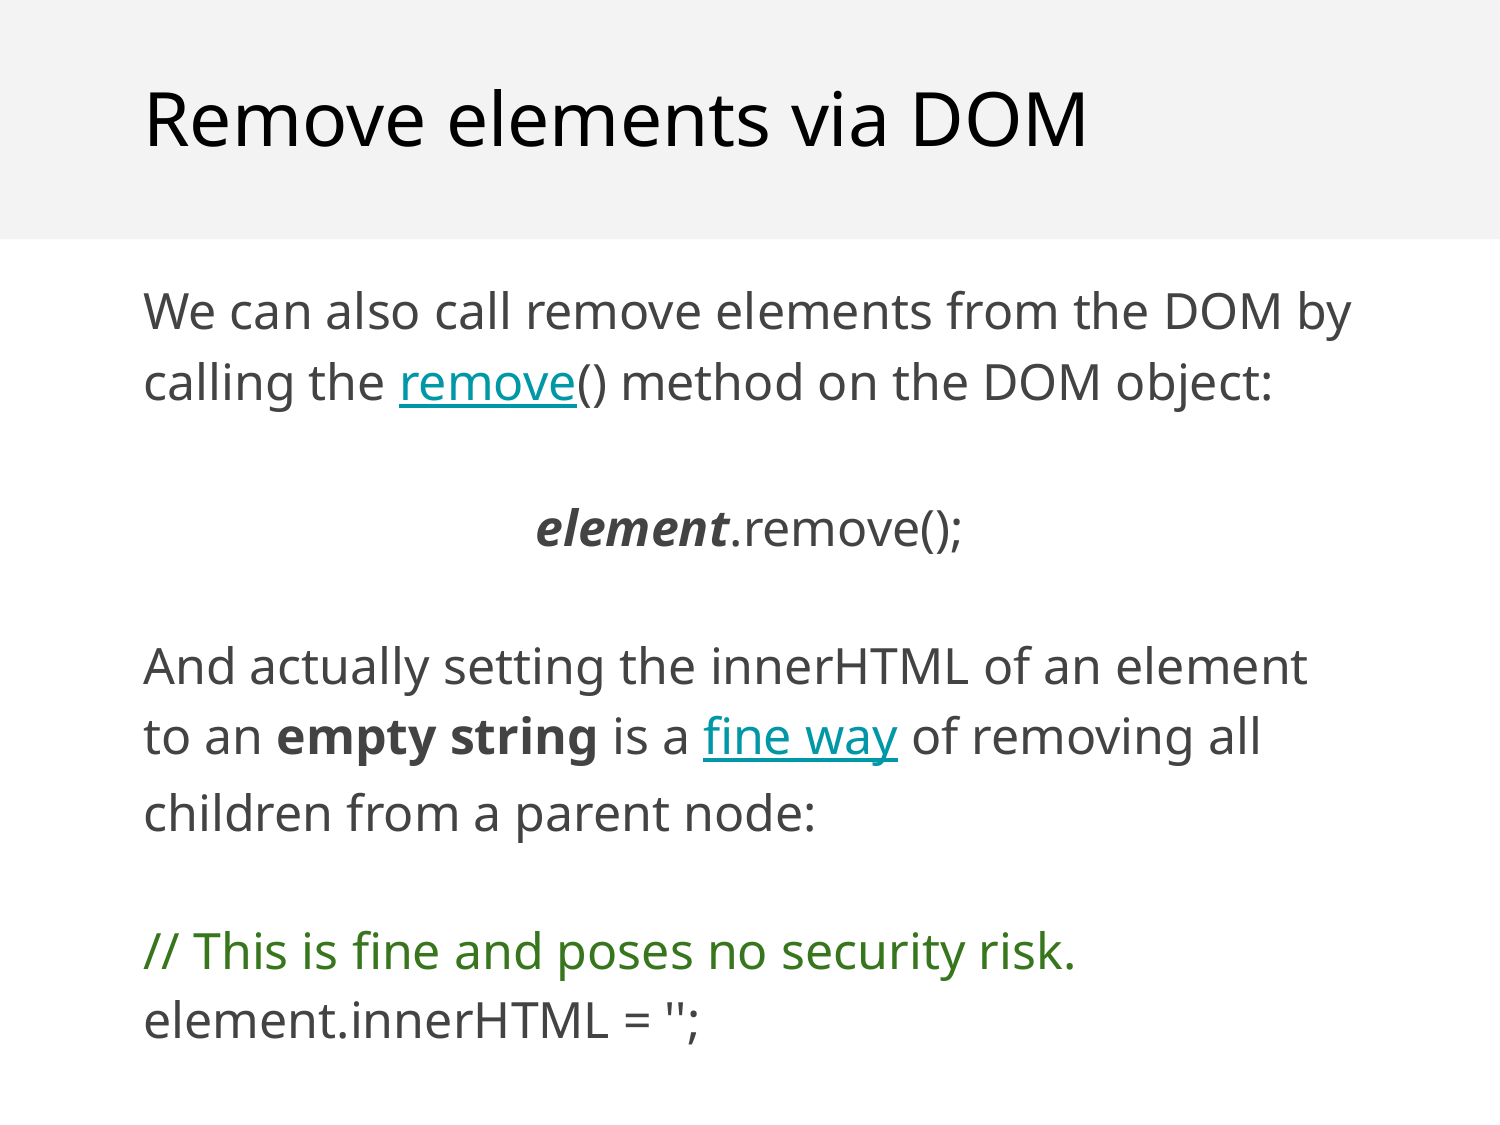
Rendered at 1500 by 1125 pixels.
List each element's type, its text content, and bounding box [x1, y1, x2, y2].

title Remove elements via DOM [128, 56, 1372, 183]
list We can also call remove elements from the DOM by calling the remove() method on the DOM object: element.remove(); And actually setting the innerHTML of an element to an empty string is a fine way of removing all children from a parent node: // This is fine and poses no security risk. element.innerHTML = ''; [128, 255, 1372, 1004]
